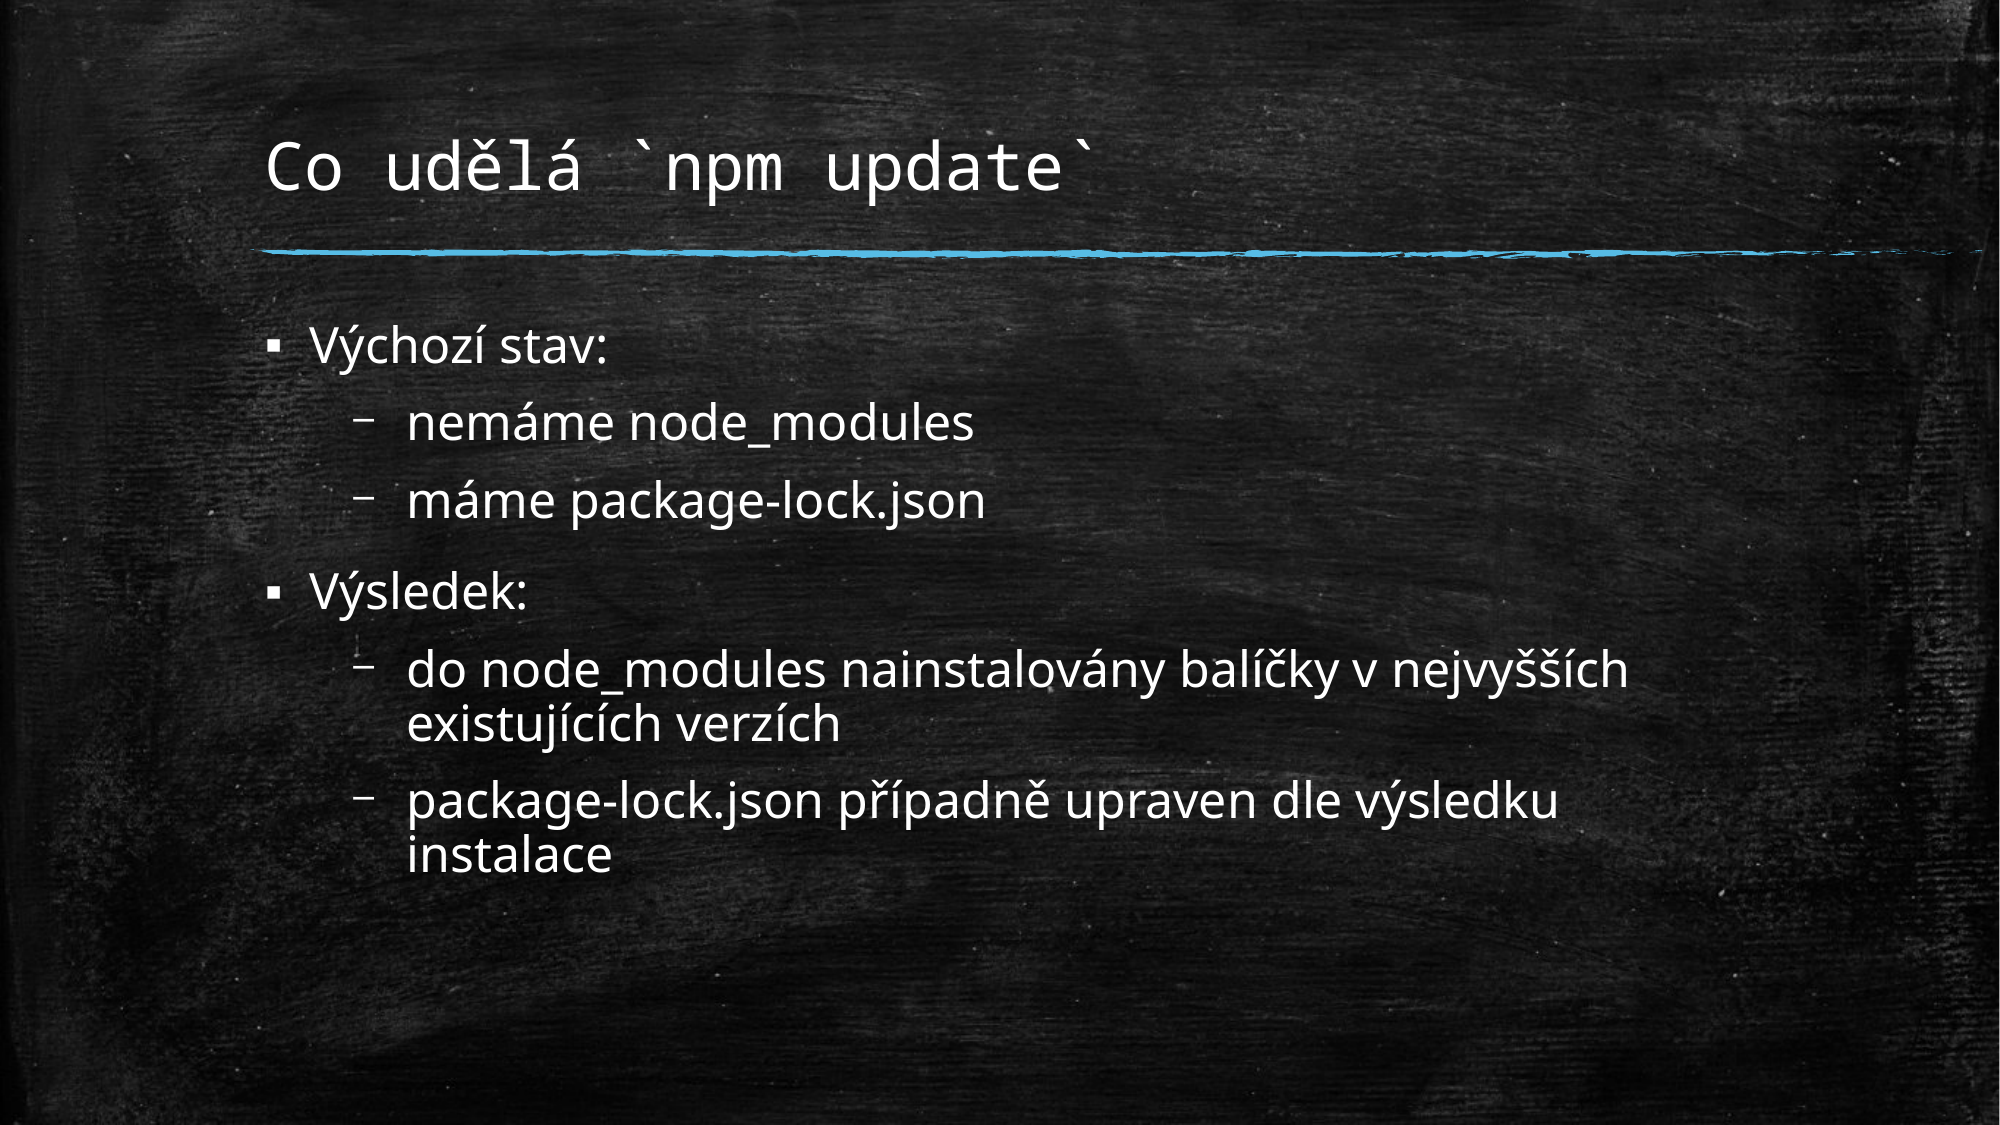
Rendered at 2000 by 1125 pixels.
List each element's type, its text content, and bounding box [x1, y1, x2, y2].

list Výchozí stav: nemáme node_modules máme package-lock.json Výsledek: do node_modules nainstalovány balíčky v nejvyšších existujících verzích package-lock.json případně upraven dle výsledku instalace [249, 312, 1750, 1013]
picture [0, 0, 2000, 1125]
title Co udělá `npm update` [249, 45, 1750, 213]
